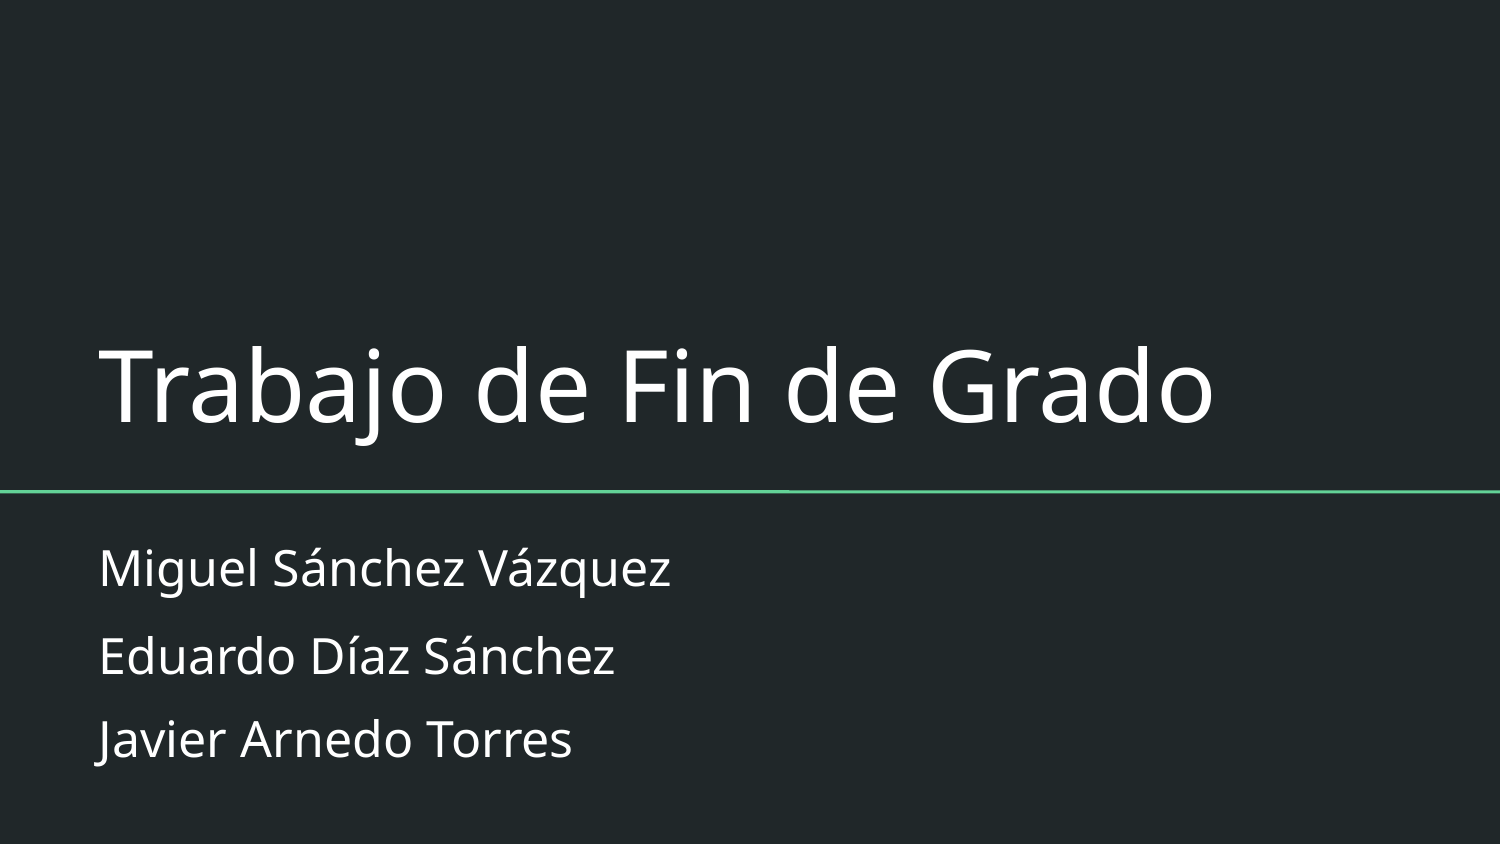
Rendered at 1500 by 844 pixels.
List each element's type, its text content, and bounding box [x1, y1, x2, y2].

subtitle Javier Arnedo Torres [83, 688, 1417, 793]
subtitle Eduardo Díaz Sánchez [83, 606, 1417, 688]
subtitle Miguel Sánchez Vázquez [83, 518, 1417, 606]
title Trabajo de Fin de Grado [83, 206, 1417, 467]
